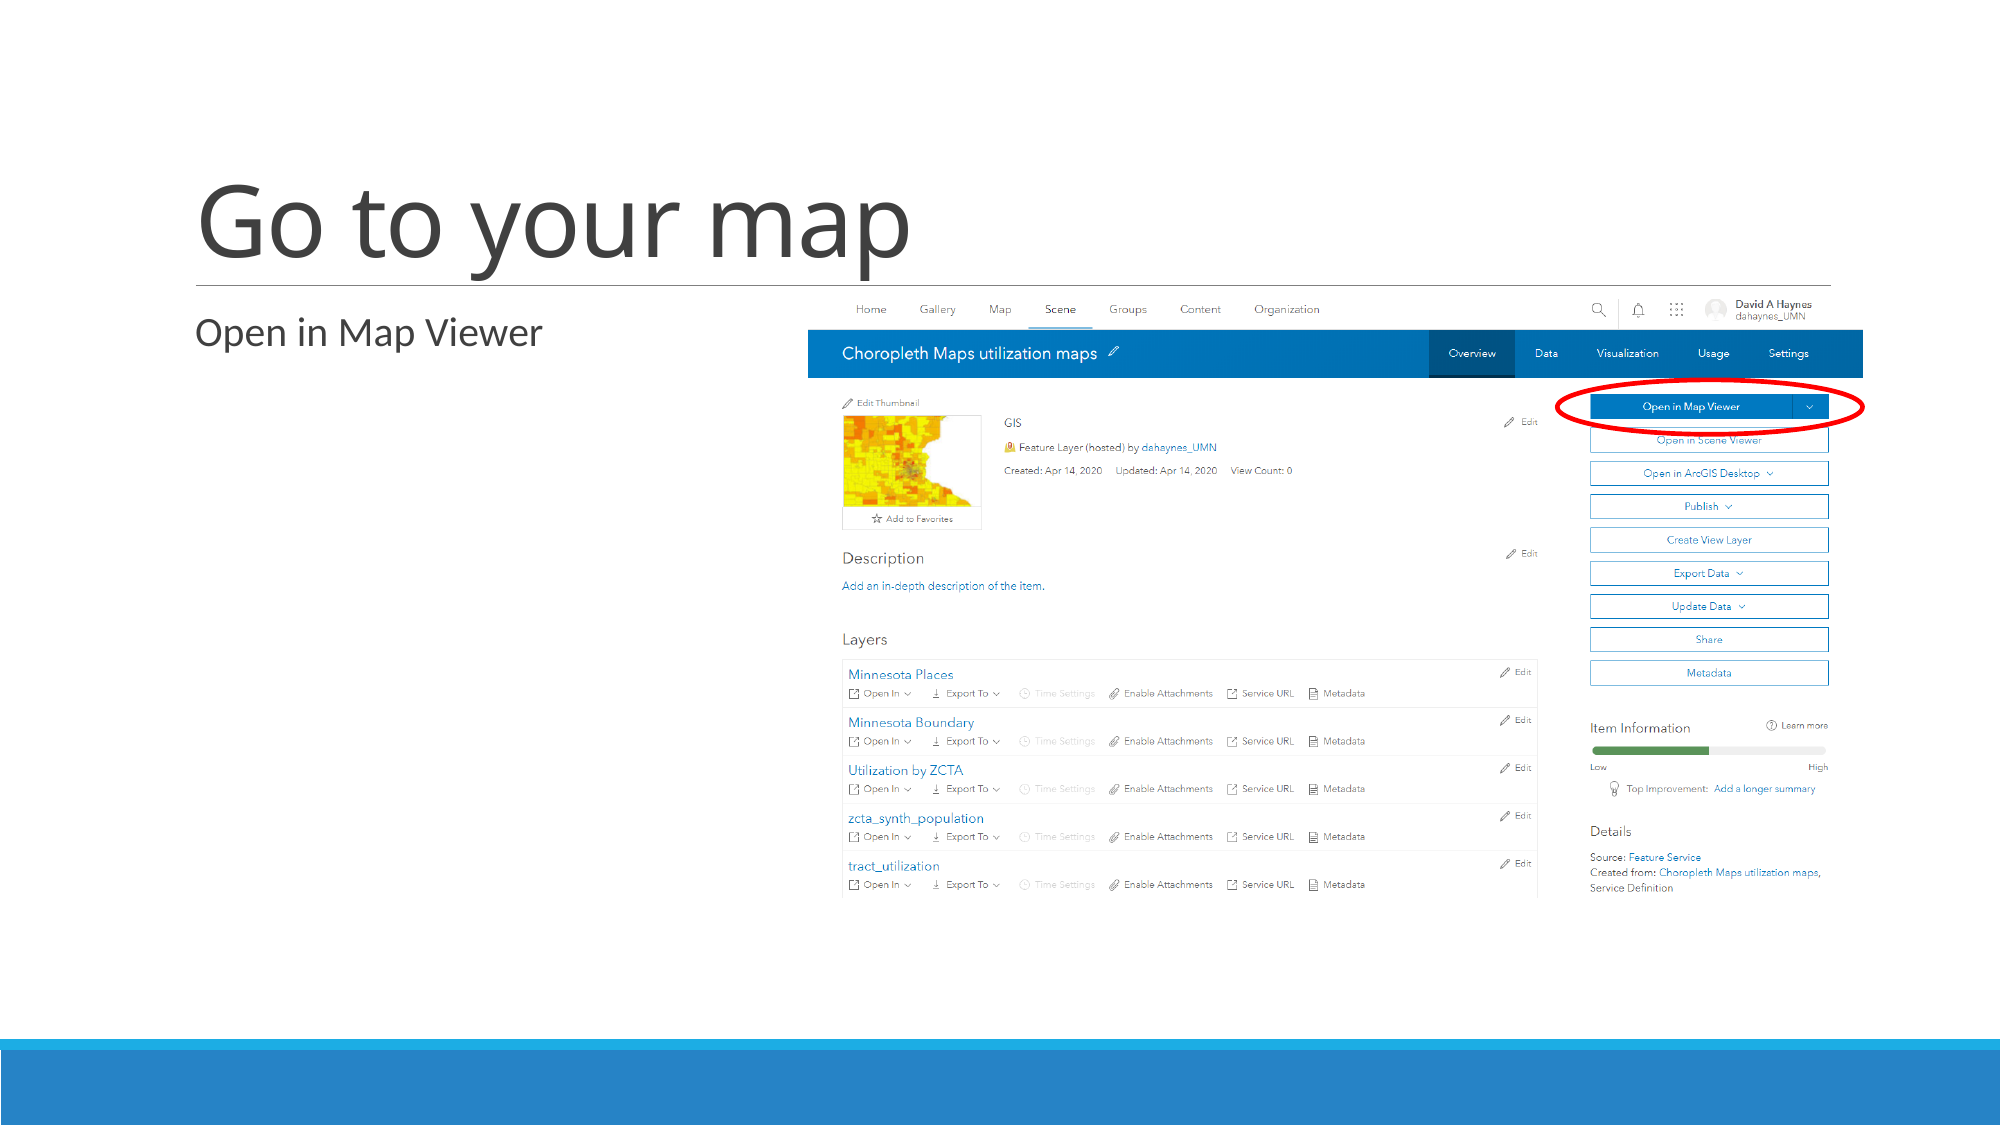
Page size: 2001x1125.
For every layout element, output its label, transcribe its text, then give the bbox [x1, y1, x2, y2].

list Open in Map Viewer [180, 302, 991, 963]
title Go to your map [180, 47, 1831, 286]
picture [808, 299, 1863, 898]
picture [1560, 383, 1859, 431]
